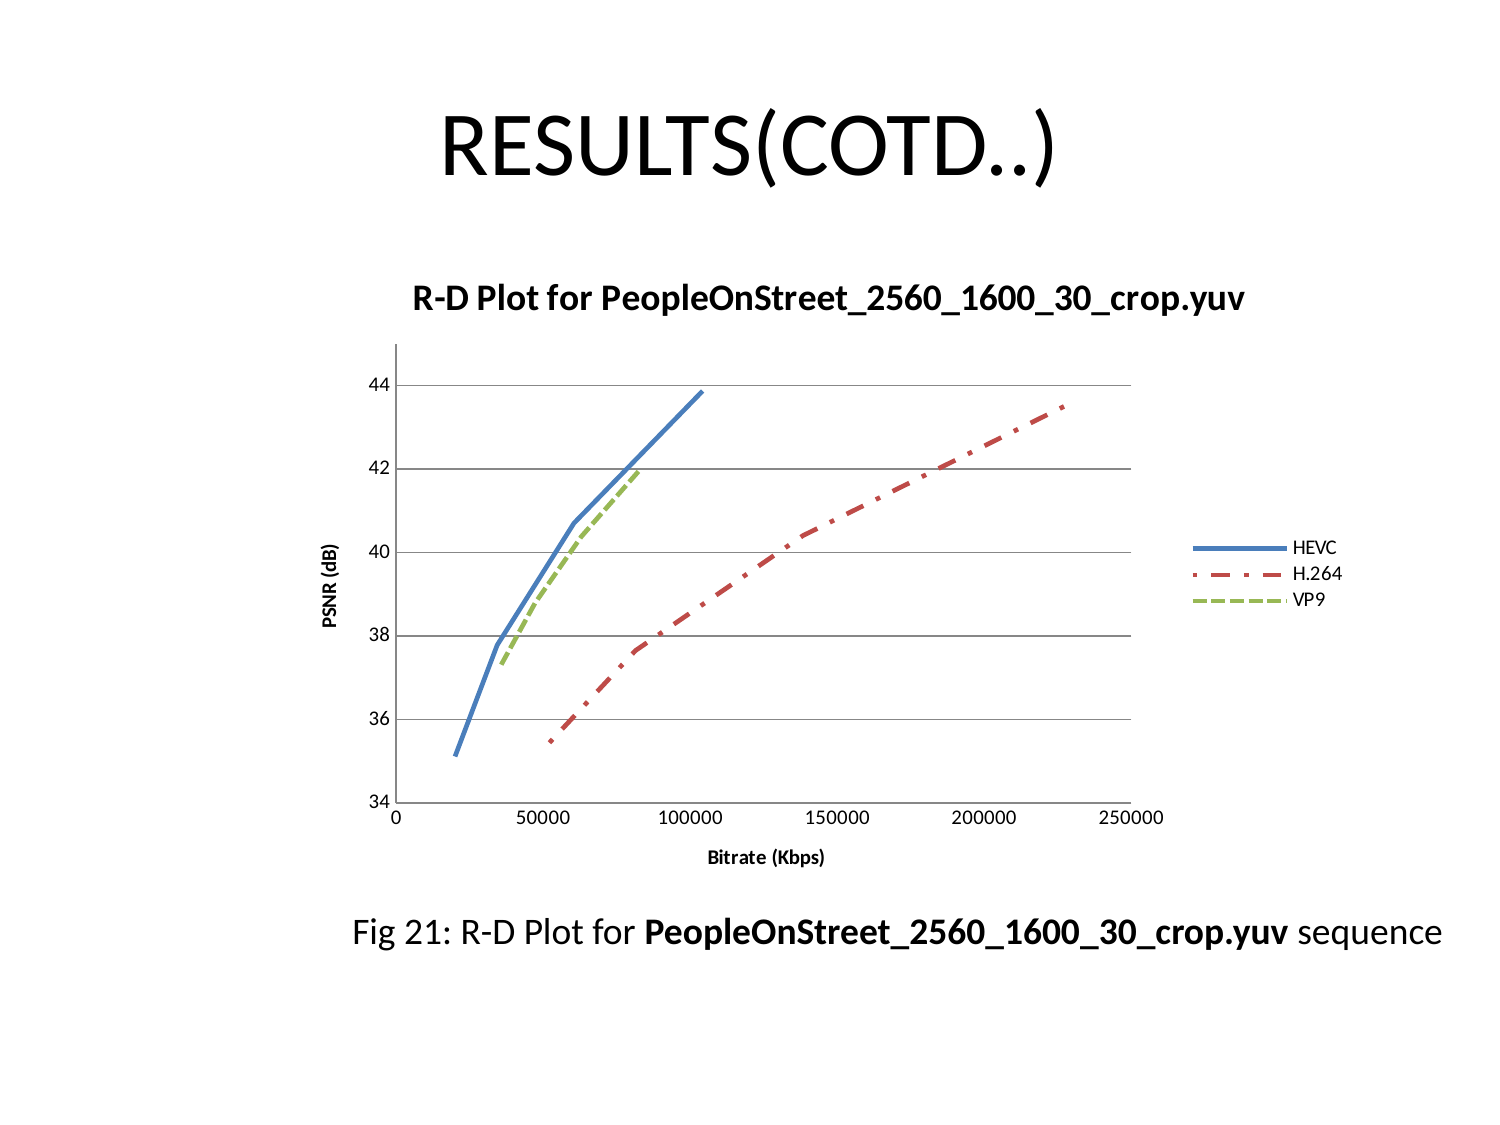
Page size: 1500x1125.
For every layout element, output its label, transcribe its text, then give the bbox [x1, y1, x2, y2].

title Results(cotd..) [75, 45, 1425, 233]
text_box Fig 21: R-D Plot for PeopleOnStreet_2560_1600_30_crop.yuv sequence [337, 899, 1470, 1005]
chart [287, 249, 1363, 900]
